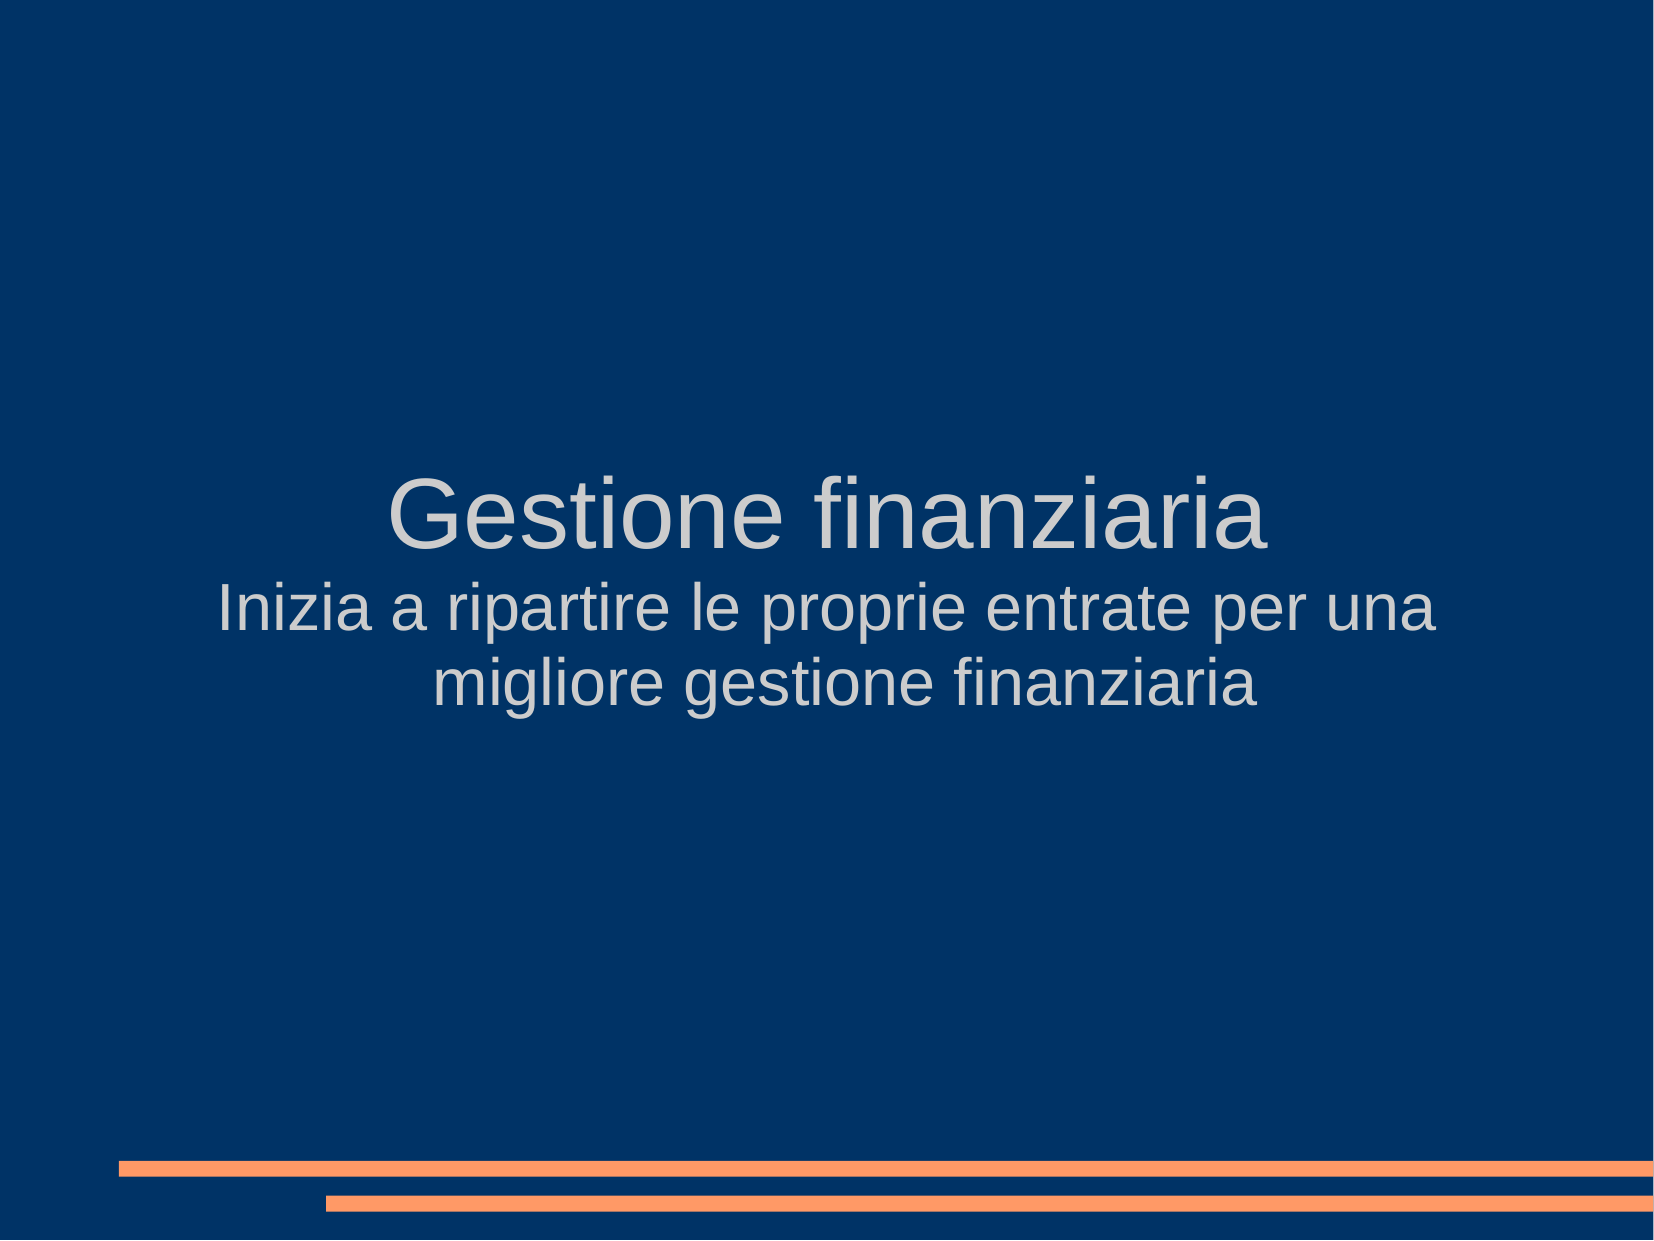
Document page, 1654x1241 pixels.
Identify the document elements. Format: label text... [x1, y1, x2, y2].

subtitle Gestione finanziaria Inizia a ripartire le proprie entrate per una migliore gestione finanziaria [121, 46, 1534, 1132]
